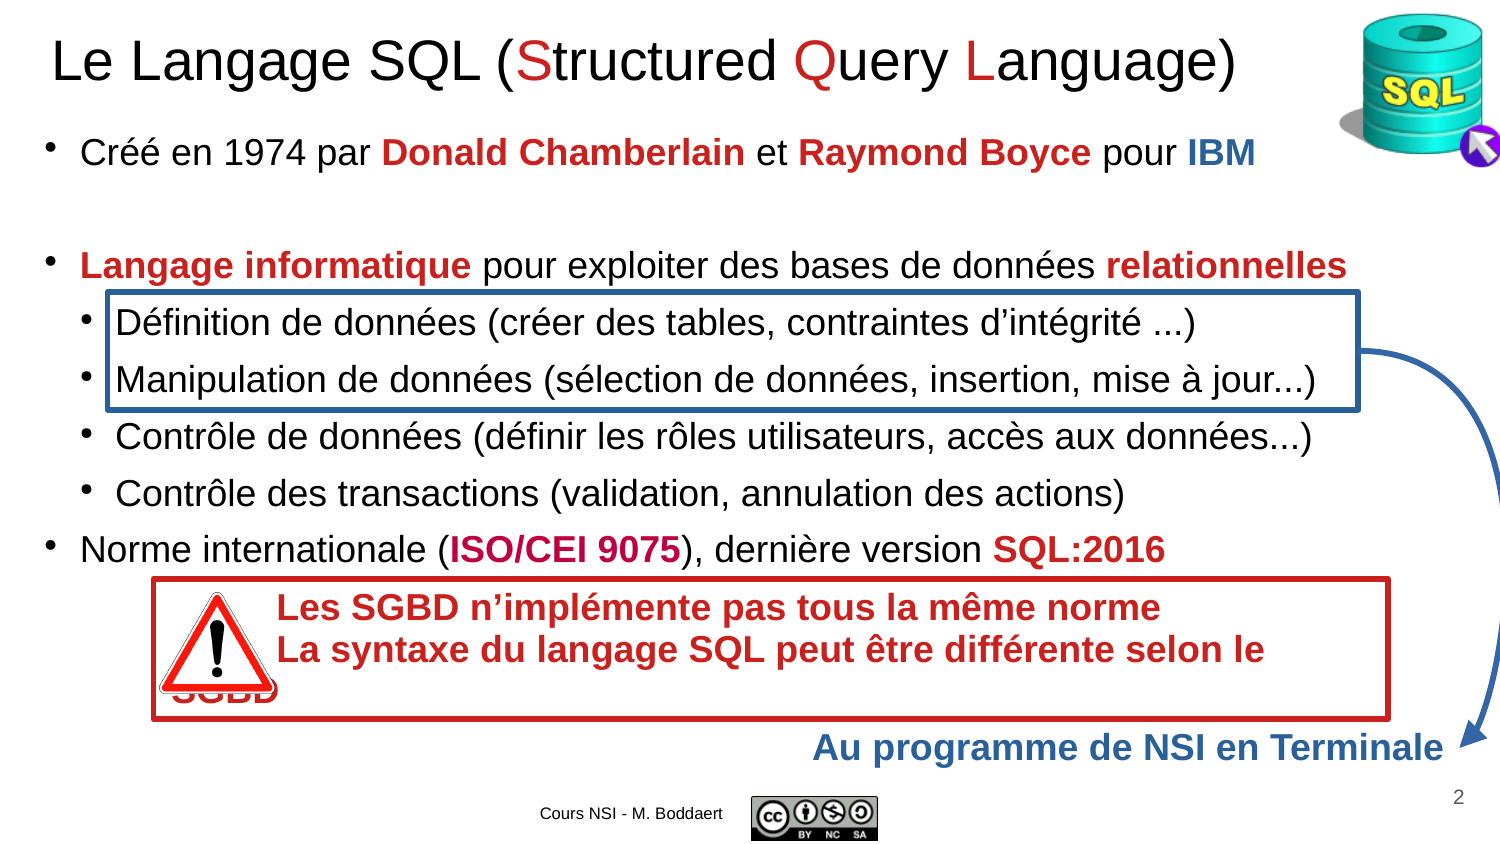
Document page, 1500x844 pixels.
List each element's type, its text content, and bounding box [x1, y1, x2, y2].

text_box Créé en 1974 par Donald Chamberlain et Raymond Boyce pour IBM Langage informatique pour exploiter des bases de données relationnelles Définition de données (créer des tables, contraintes d’intégrité ...) Manipulation de données (sélection de données, insertion, mise à jour...) Contrôle de données (définir les rôles utilisateurs, accès aux données...) Contrôle des transactions (validation, annulation des actions) Norme internationale (ISO/CEI 9075), dernière version SQL:2016 [110, 295, 1355, 407]
picture [751, 796, 878, 841]
title Le Langage SQL (Structured Query Language) [51, 13, 1334, 108]
text_box Au programme de NSI en Terminale [797, 718, 1444, 778]
picture [1334, 0, 1500, 169]
picture [159, 592, 275, 694]
slide_number <numéro> [1389, 764, 1480, 830]
text_box Créé en 1974 par Donald Chamberlain et Raymond Boyce pour IBM Langage informatique pour exploiter des bases de données relationnelles Définition de données (créer des tables, contraintes d’intégrité ...) Manipulation de données (sélection de données, insertion, mise à jour...) Contrôle de données (définir les rôles utilisateurs, accès aux données...) Contrôle des transactions (validation, annulation des actions) Norme internationale (ISO/CEI 9075), dernière version SQL:2016 [29, 120, 1477, 760]
